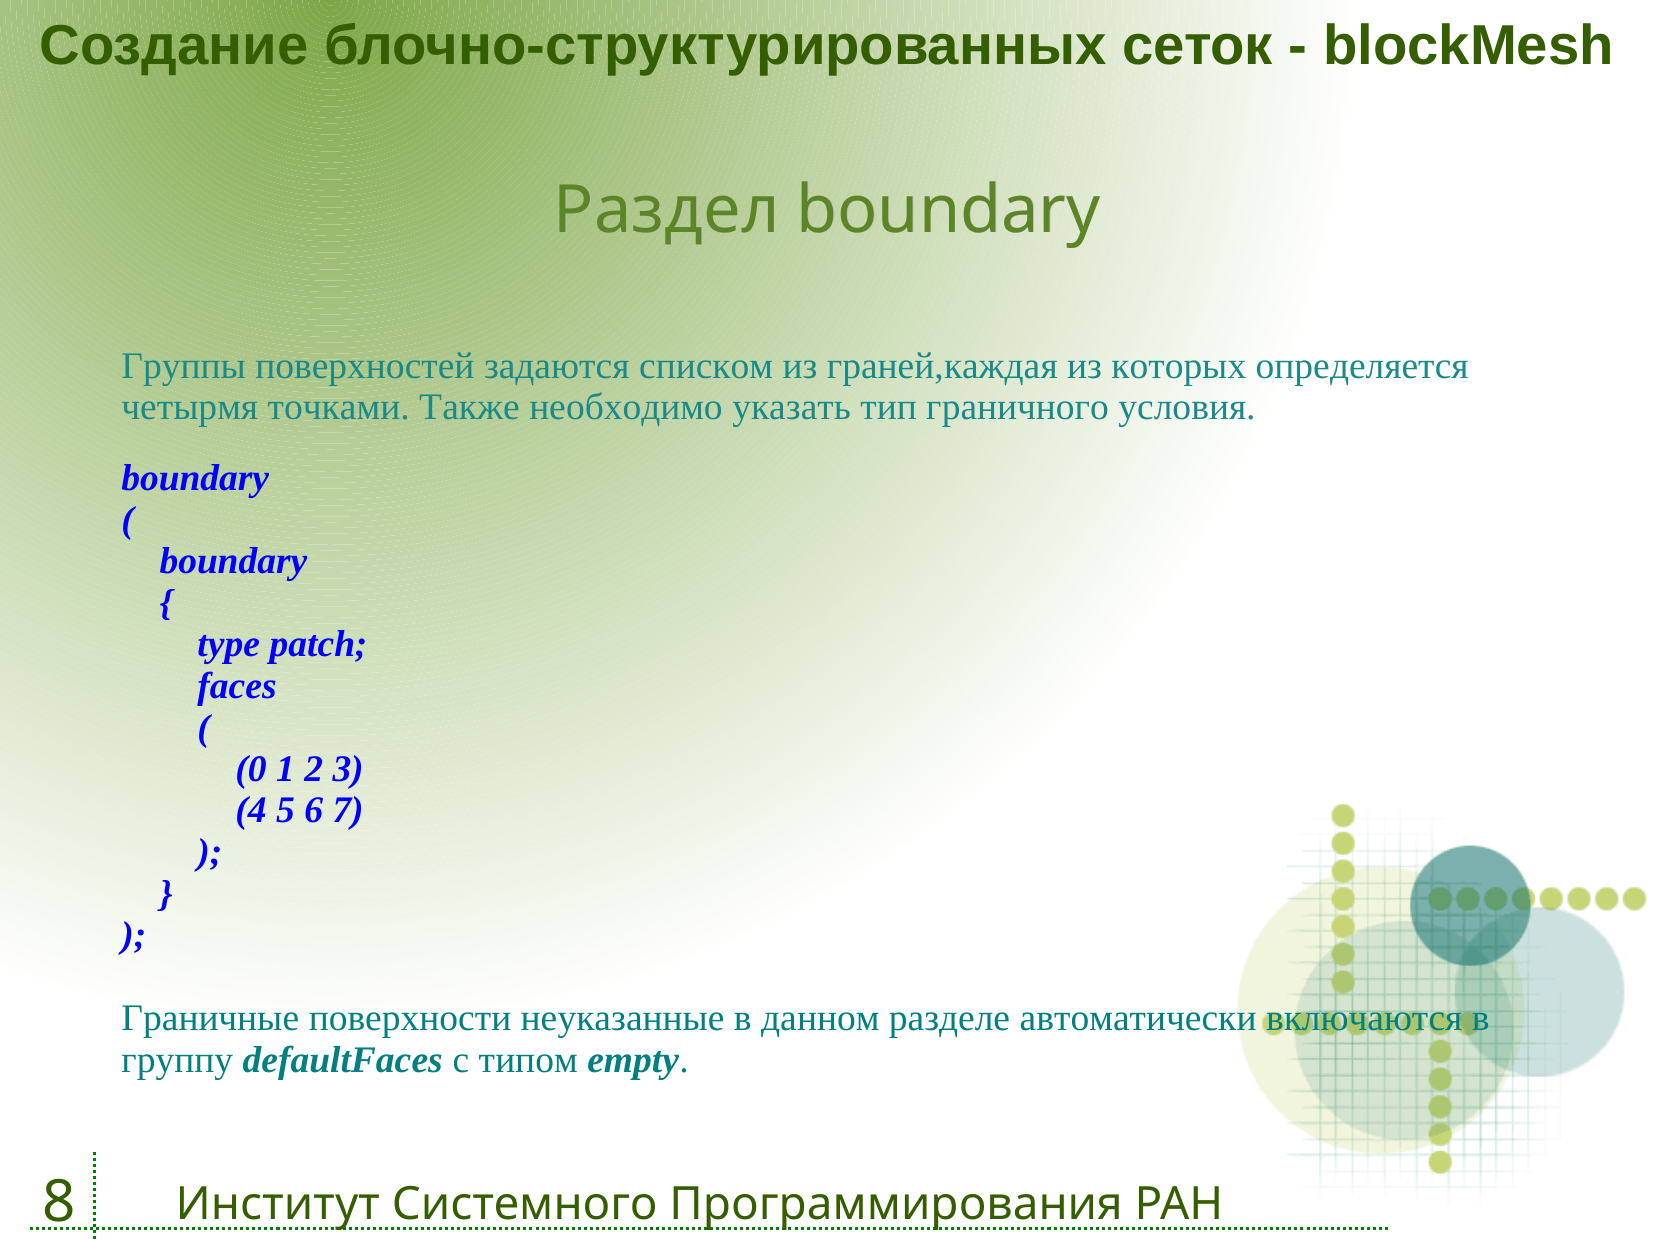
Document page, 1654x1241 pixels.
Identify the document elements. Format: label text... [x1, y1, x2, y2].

title Раздел boundary [121, 102, 1534, 310]
list Группы поверхностей задаются списком из граней,каждая из которых определяется четырмя точками. Также необходимо указать тип граничного условия. boundary ( boundary { type patch; faces ( (0 1 2 3) (4 5 6 7) ); } ); Граничные поверхности неуказанные в данном разделе автоматически включаются в группу defaultFaces с типом empty. [121, 344, 1534, 1127]
picture [1224, 792, 1654, 1211]
